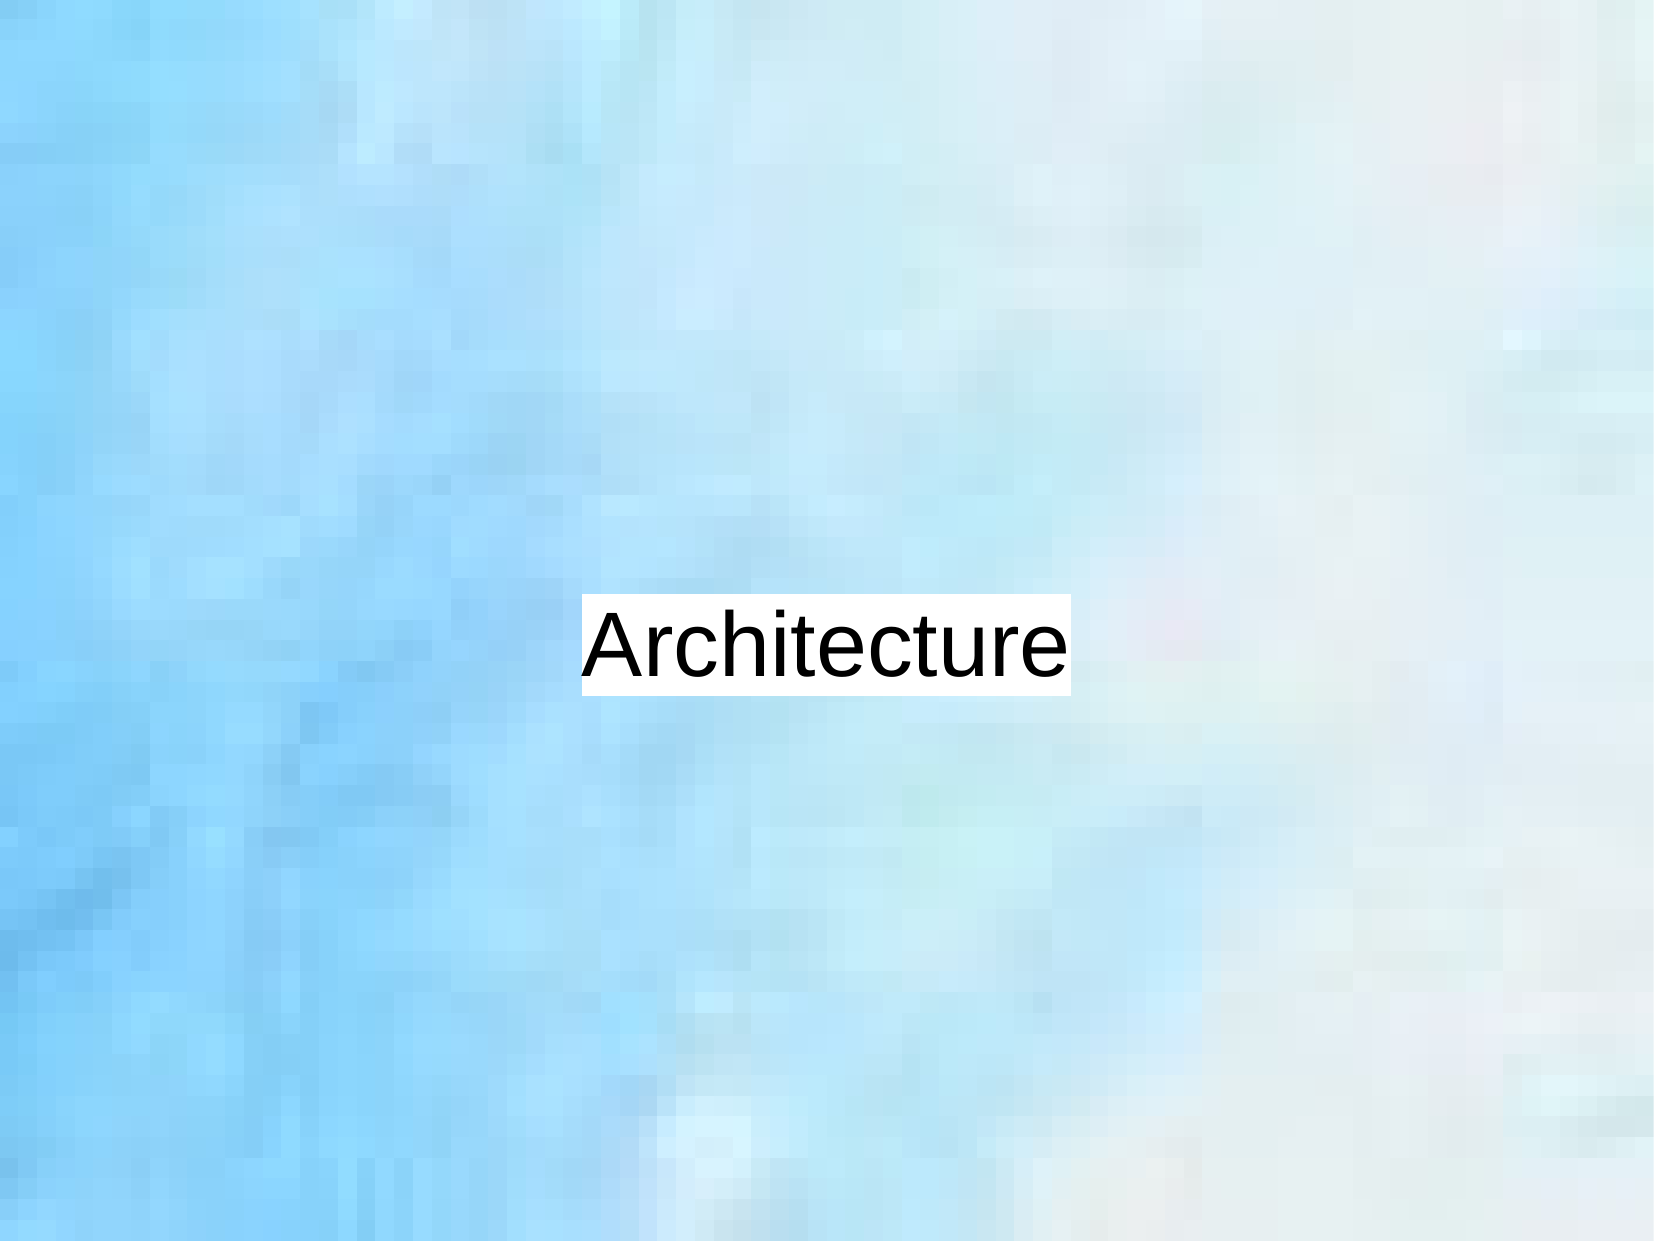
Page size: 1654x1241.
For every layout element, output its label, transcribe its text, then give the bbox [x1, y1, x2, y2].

picture [0, 0, 1654, 1241]
title Architecture [82, 49, 1571, 1241]
